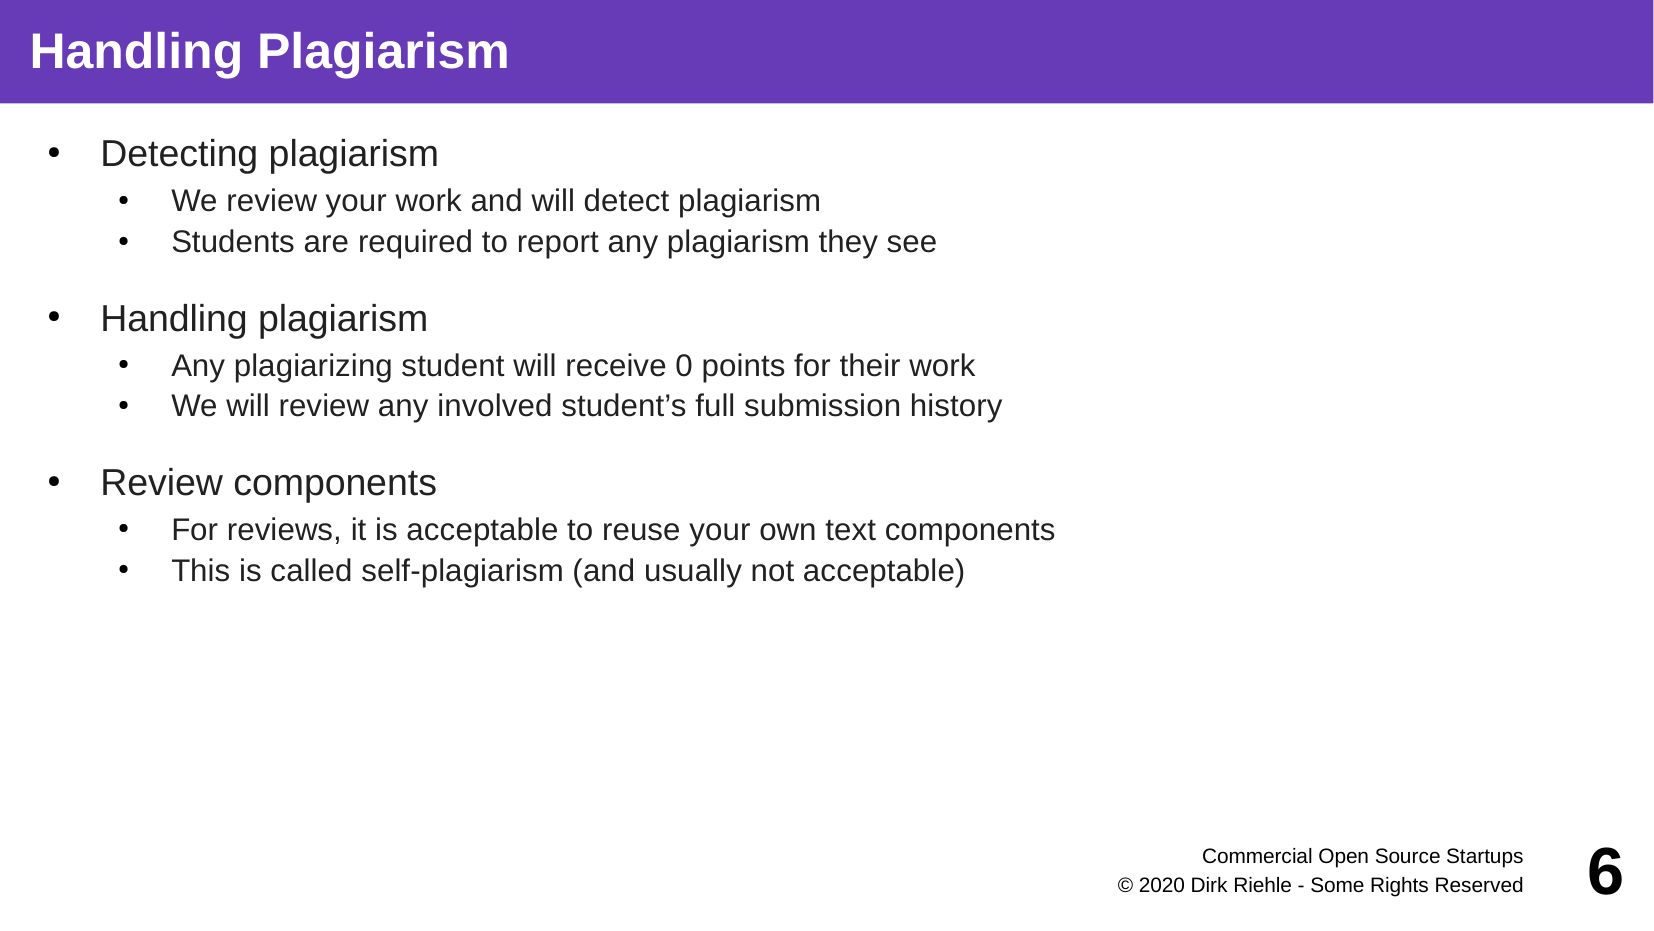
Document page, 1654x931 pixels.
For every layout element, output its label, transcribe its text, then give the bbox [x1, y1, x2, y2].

list Detecting plagiarism We review your work and will detect plagiarism Students are required to report any plagiarism they see Handling plagiarism Any plagiarizing student will receive 0 points for their work We will review any involved student’s full submission history Review components For reviews, it is acceptable to reuse your own text components This is called self-plagiarism (and usually not acceptable) [29, 132, 1625, 813]
title Handling Plagiarism [0, 0, 1654, 104]
